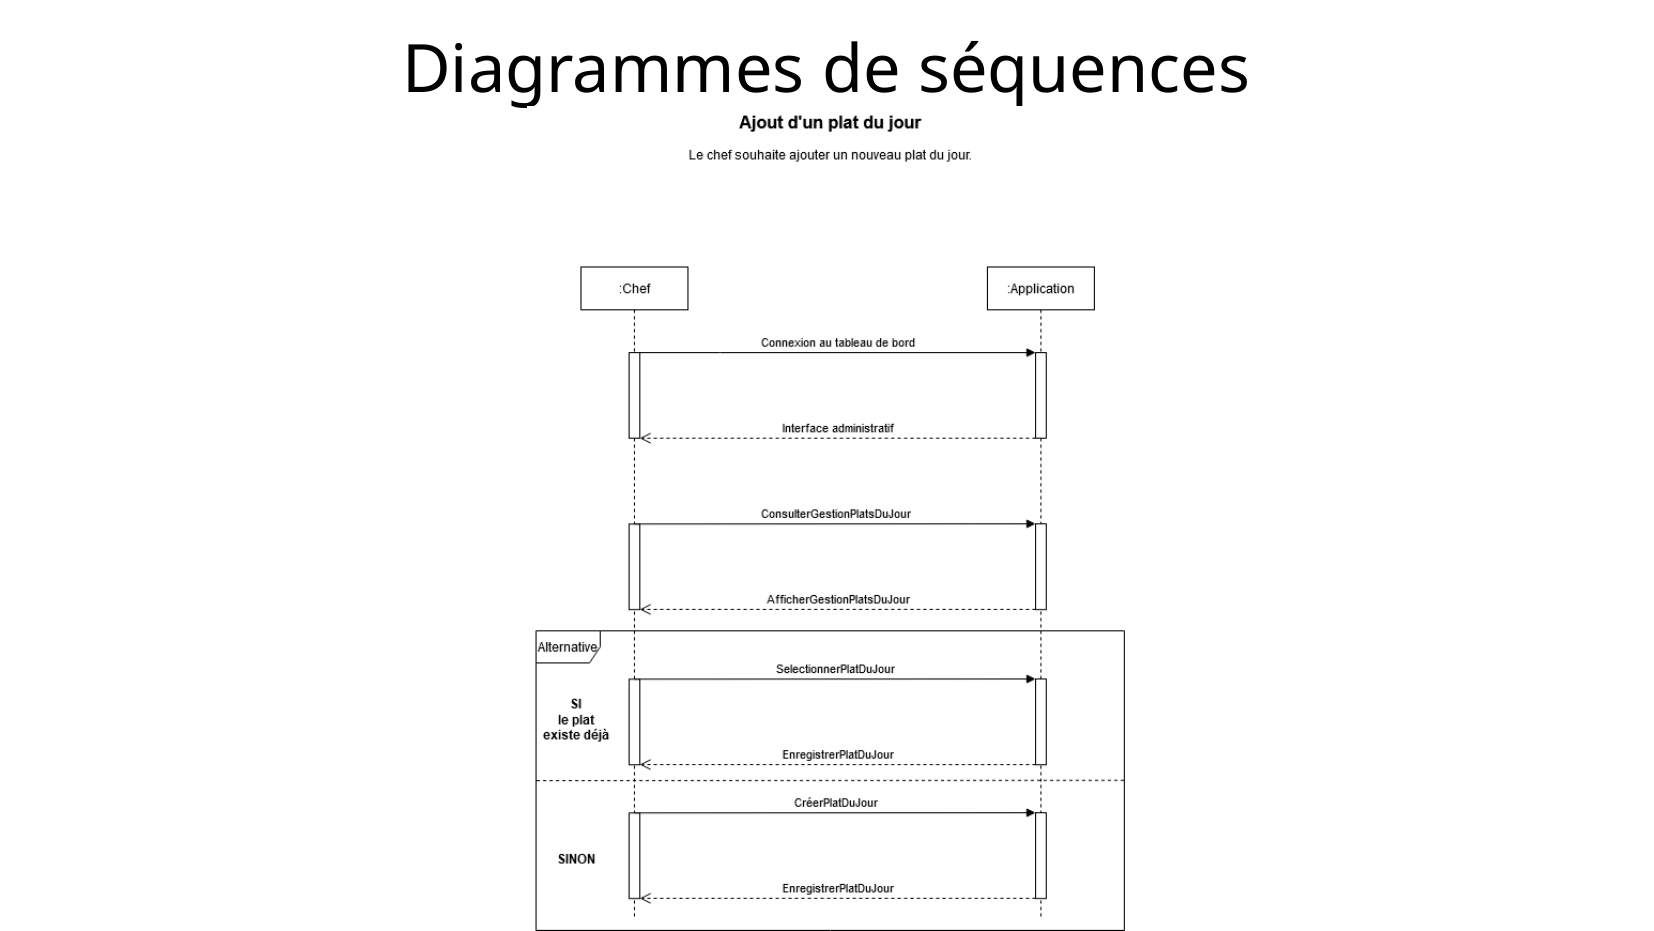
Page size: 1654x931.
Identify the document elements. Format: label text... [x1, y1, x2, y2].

picture [527, 106, 1126, 931]
title Diagrammes de séquences [389, 26, 1264, 108]
